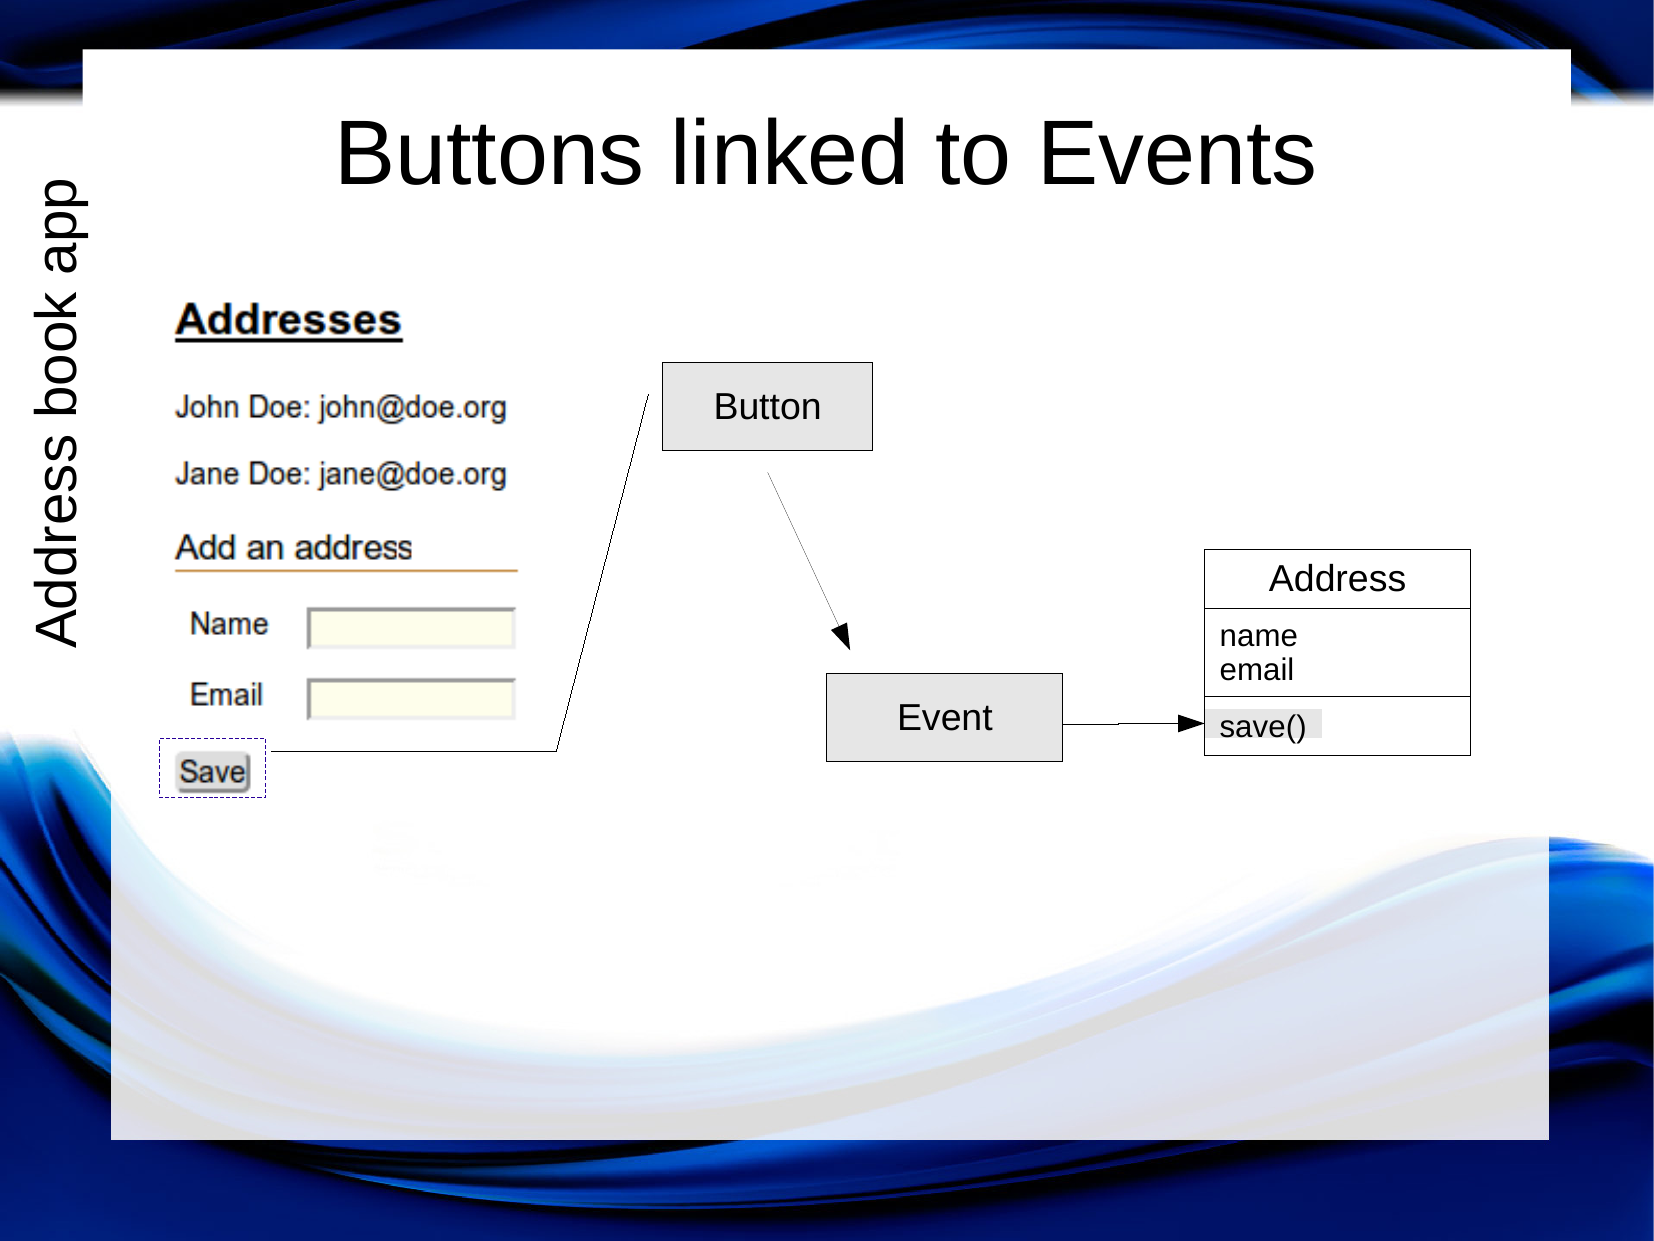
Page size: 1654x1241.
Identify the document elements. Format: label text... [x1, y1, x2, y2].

title Buttons linked to Events [130, 49, 1571, 257]
picture [0, 0, 1654, 1241]
text_box Button [663, 362, 872, 451]
title Address book app [0, 29, 130, 798]
text_box Event [826, 673, 1063, 762]
text_box Address [1204, 549, 1471, 608]
text_box name email [1204, 608, 1471, 696]
text_box save() [1204, 696, 1471, 756]
